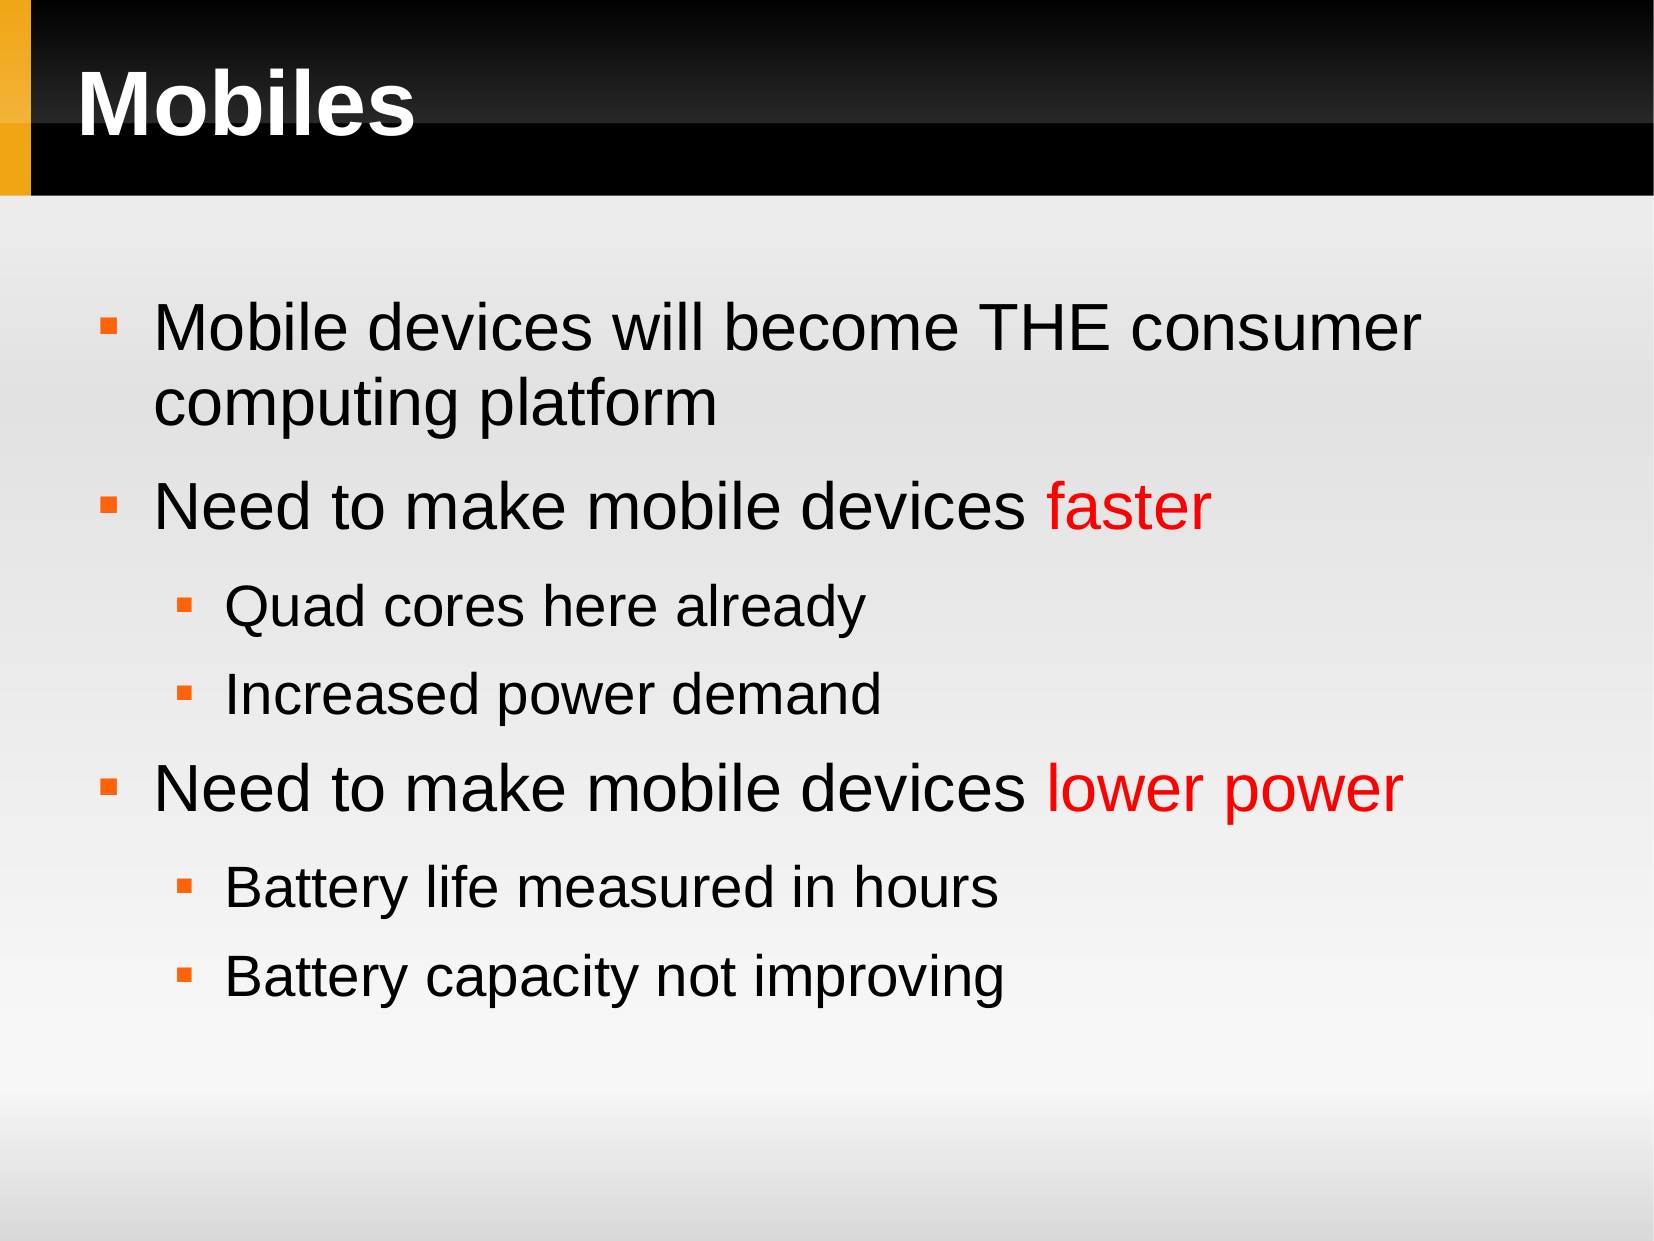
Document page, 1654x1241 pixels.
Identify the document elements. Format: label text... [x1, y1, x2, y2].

title Mobiles [76, 0, 1565, 208]
picture [0, 0, 1654, 1241]
list Mobile devices will become THE consumer computing platform Need to make mobile devices faster Quad cores here already Increased power demand Need to make mobile devices lower power Battery life measured in hours Battery capacity not improving [82, 290, 1571, 1094]
